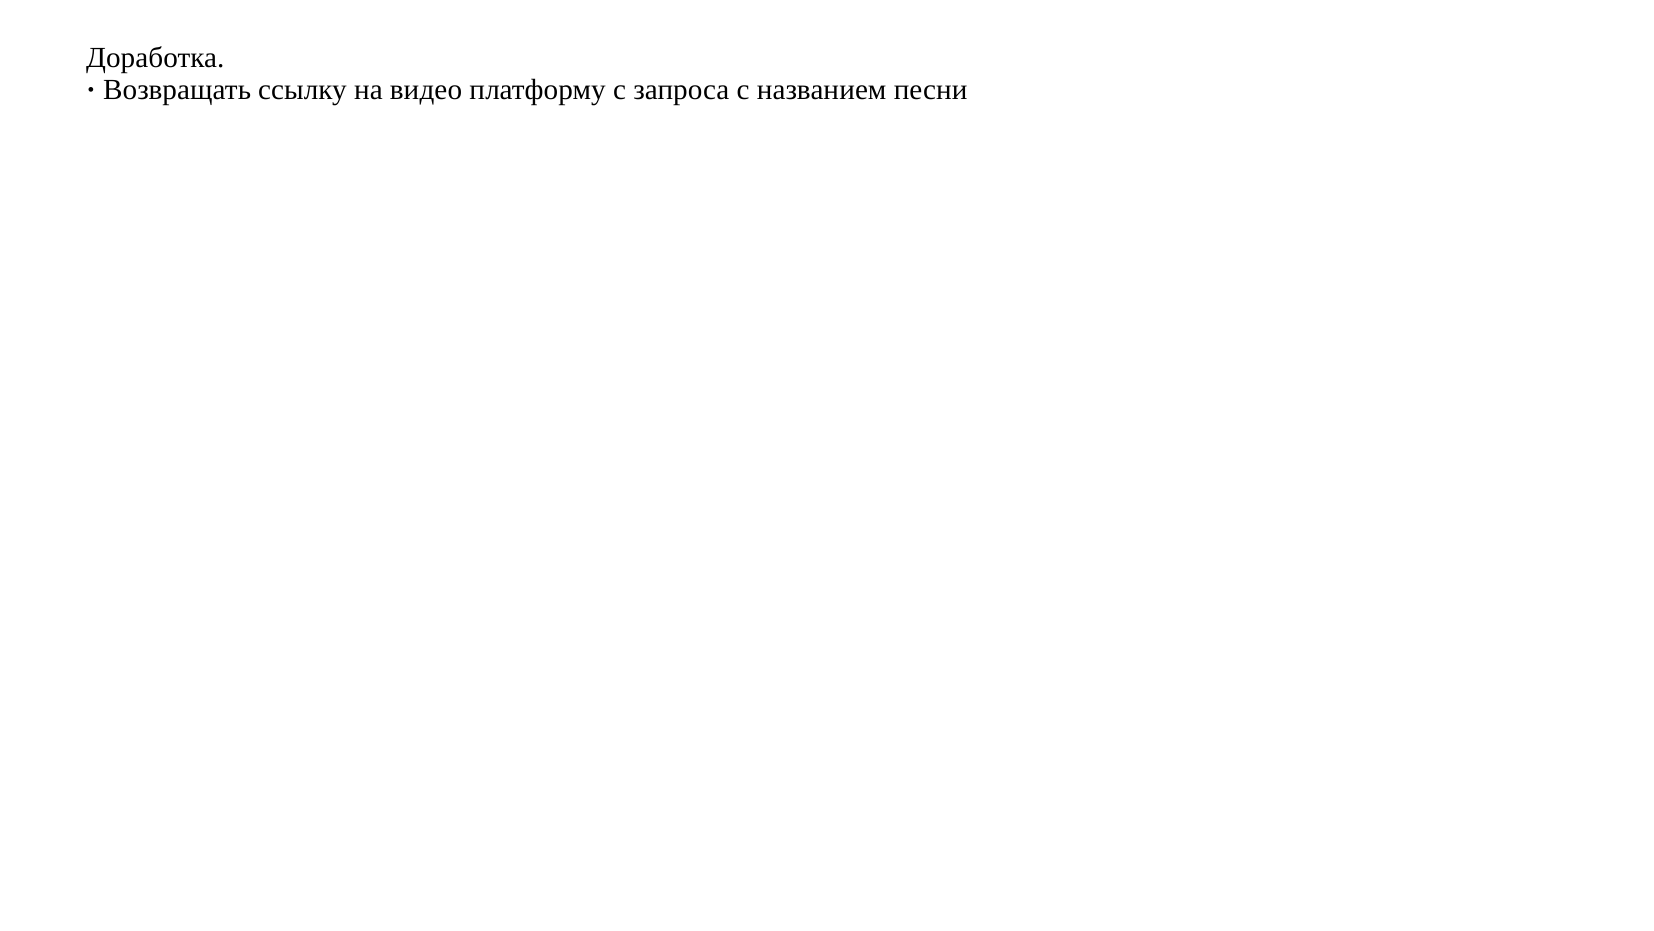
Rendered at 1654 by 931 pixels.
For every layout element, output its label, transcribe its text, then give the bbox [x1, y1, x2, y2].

text_box Доработка. · Возвращать ссылку на видео платформу с запроса с названием песни [71, 33, 1575, 114]
